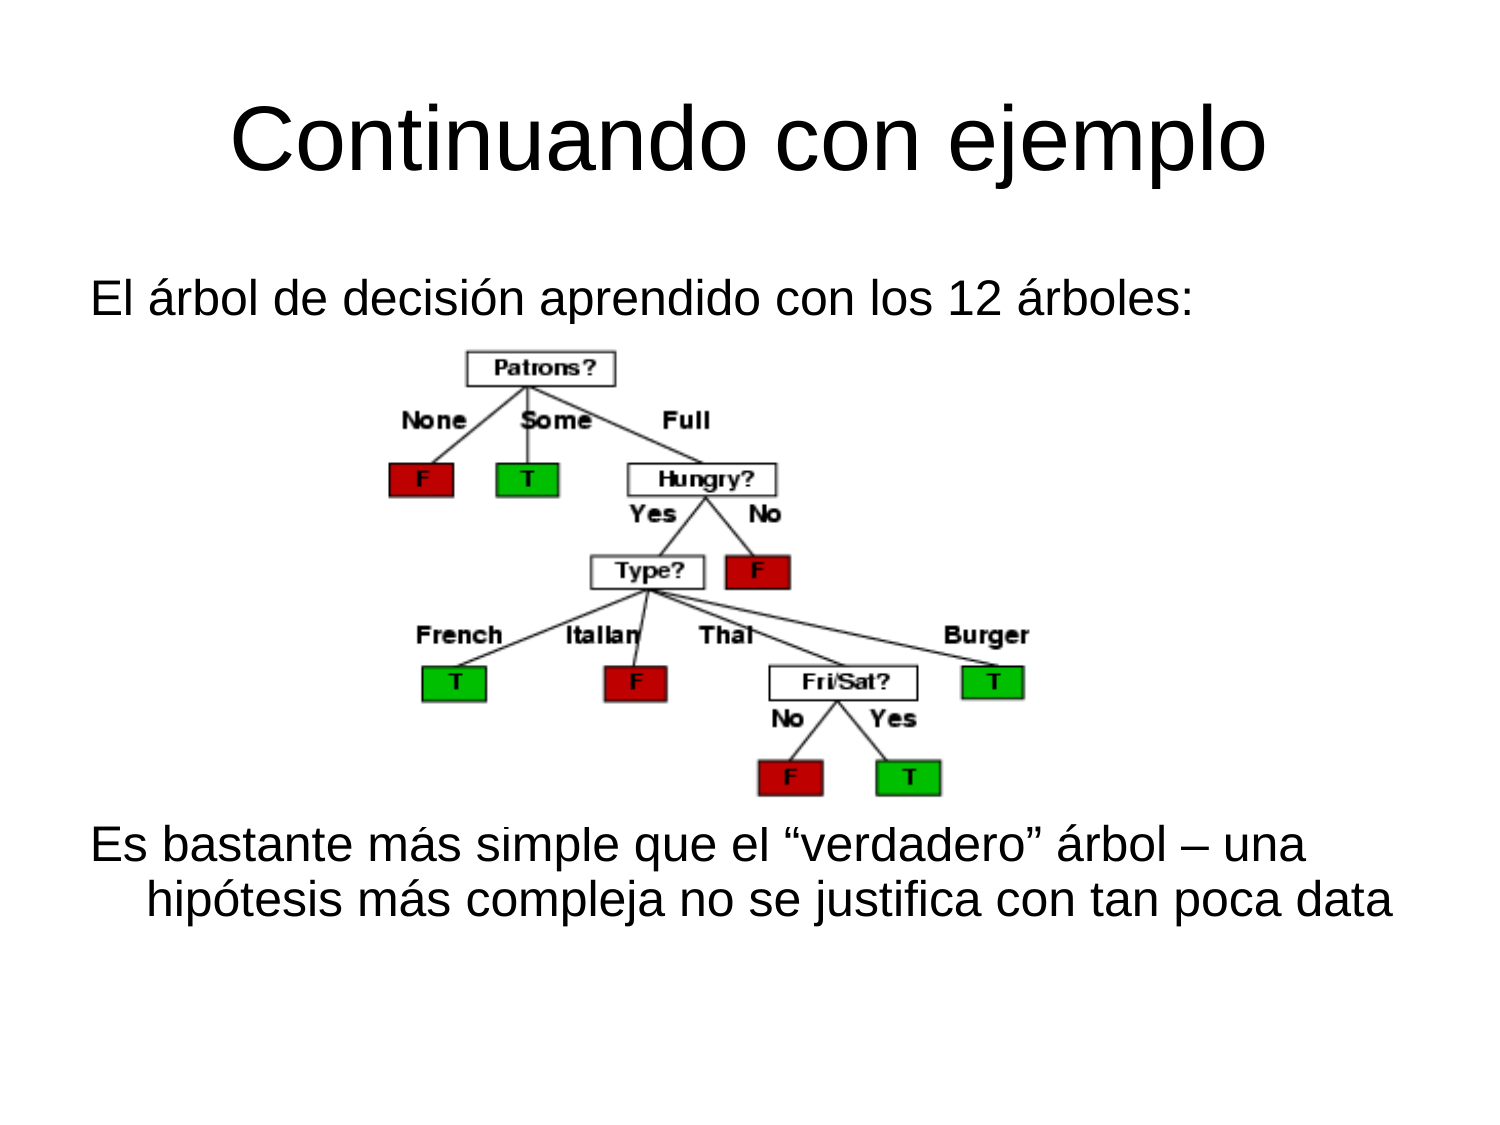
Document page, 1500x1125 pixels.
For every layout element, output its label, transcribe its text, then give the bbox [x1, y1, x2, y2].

list El árbol de decisión aprendido con los 12 árboles: Es bastante más simple que el “verdadero” árbol – una hipótesis más compleja no se justifica con tan poca data [75, 262, 1426, 1019]
picture [387, 324, 1034, 827]
title Continuando con ejemplo [75, 45, 1426, 233]
